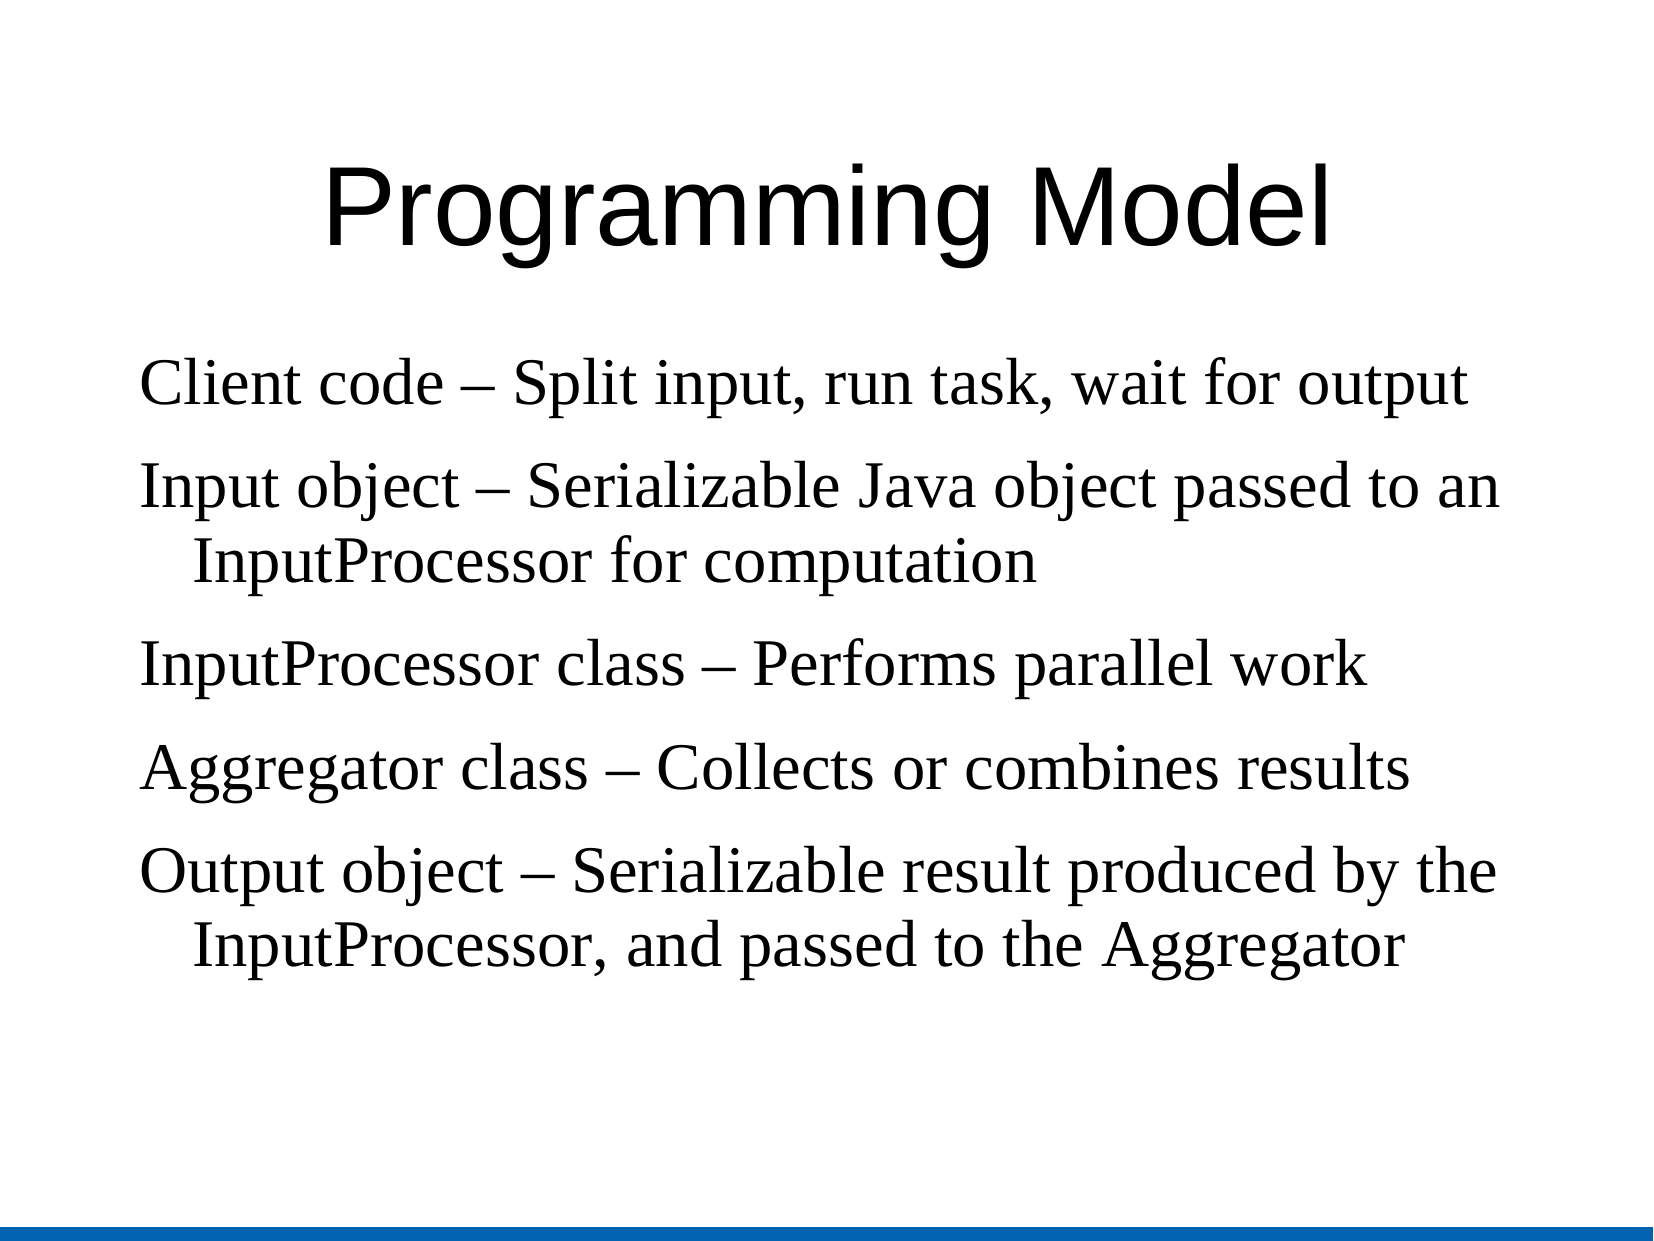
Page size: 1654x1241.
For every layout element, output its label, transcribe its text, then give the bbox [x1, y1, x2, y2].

list Client code – Split input, run task, wait for output Input object – Serializable Java object passed to an InputProcessor for computation InputProcessor class – Performs parallel work Aggregator class – Collects or combines results Output object – Serializable result produced by the InputProcessor, and passed to the Aggregator [121, 344, 1533, 1127]
title Programming Model [121, 102, 1533, 311]
